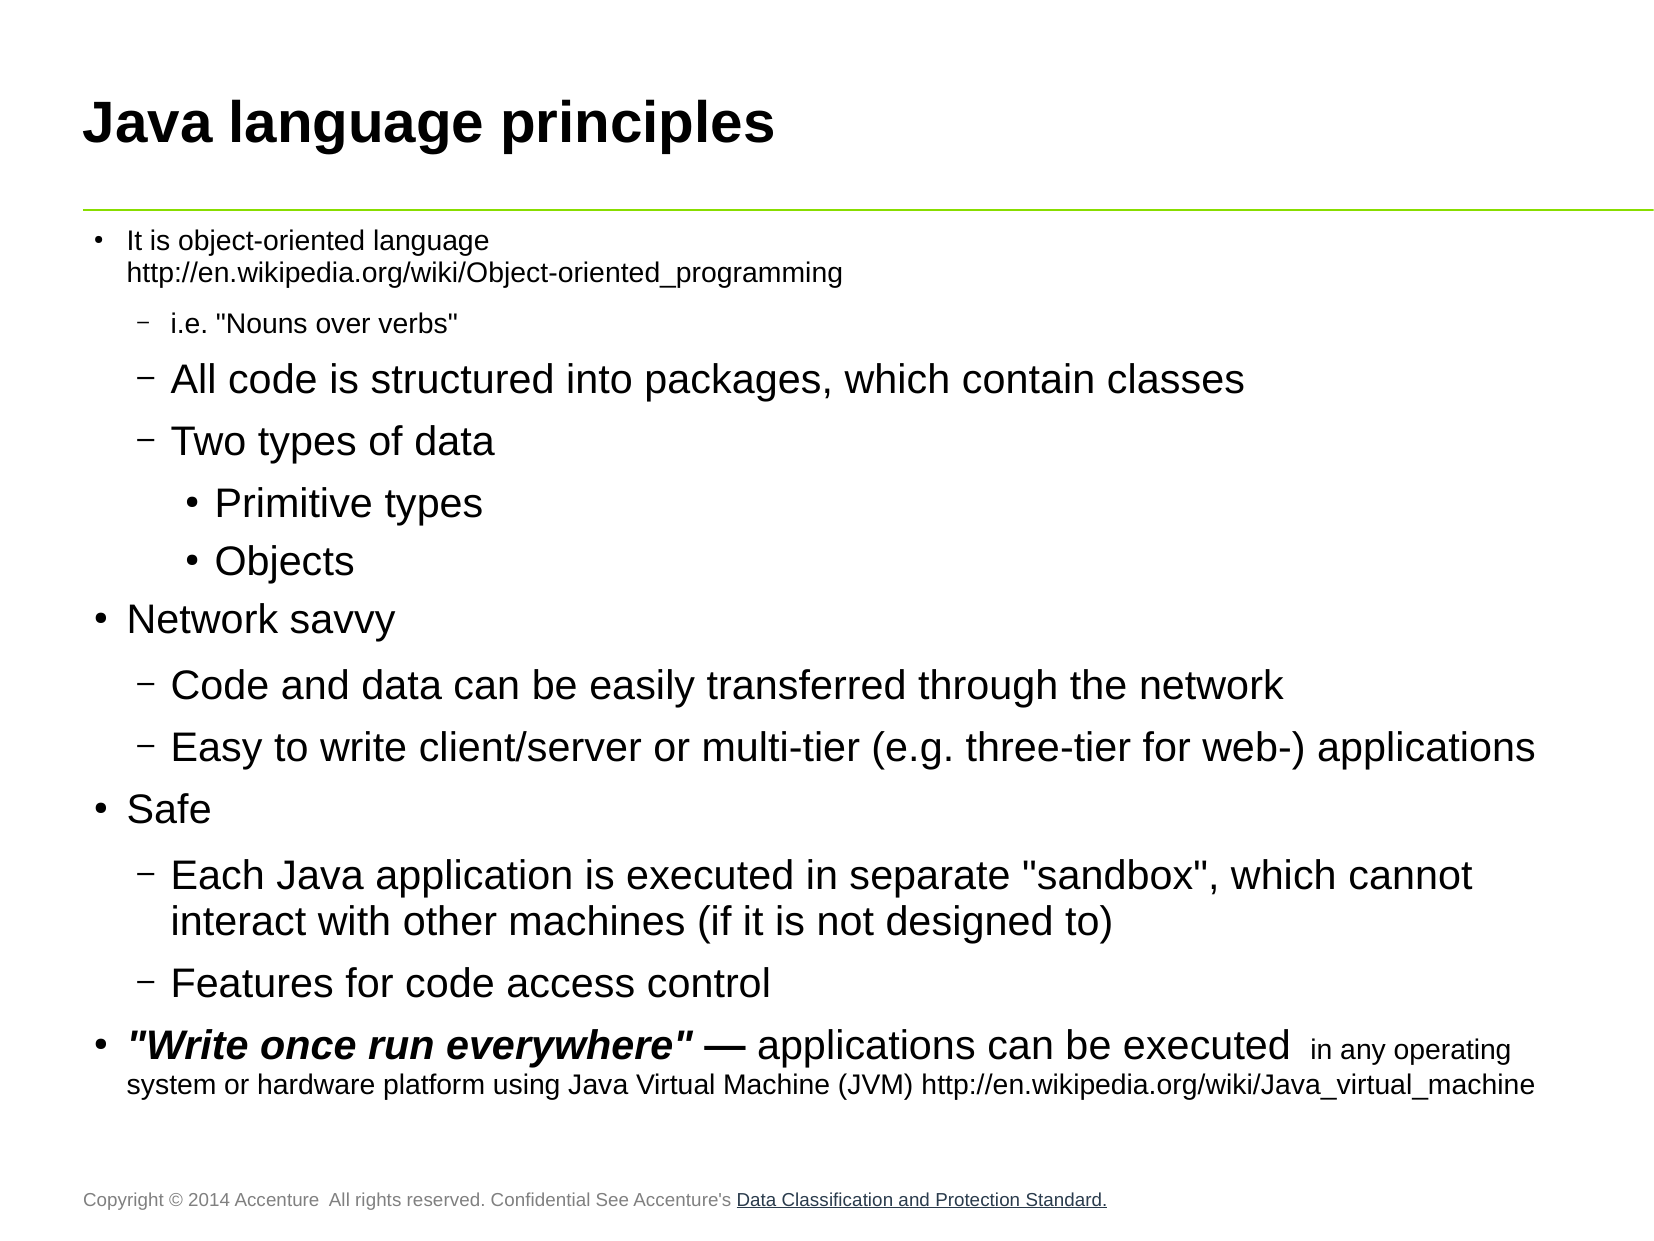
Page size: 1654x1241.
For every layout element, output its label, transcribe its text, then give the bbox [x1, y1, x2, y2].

list It is object-oriented language http://en.wikipedia.org/wiki/Object-oriented_programming i.e. "Nouns over verbs" All code is structured into packages, which contain classes Two types of data Primitive types Objects Network savvy Code and data can be easily transferred through the network Easy to write client/server or multi-tier (e.g. three-tier for web-) applications Safe Each Java application is executed in separate "sandbox", which cannot interact with other machines (if it is not designed to) Features for code access control "Write once run everywhere" — applications can be executed in any operating system or hardware platform using Java Virtual Machine (JVM) http://en.wikipedia.org/wiki/Java_virtual_machine [82, 225, 1538, 1186]
title Java language principles [82, 49, 1571, 196]
